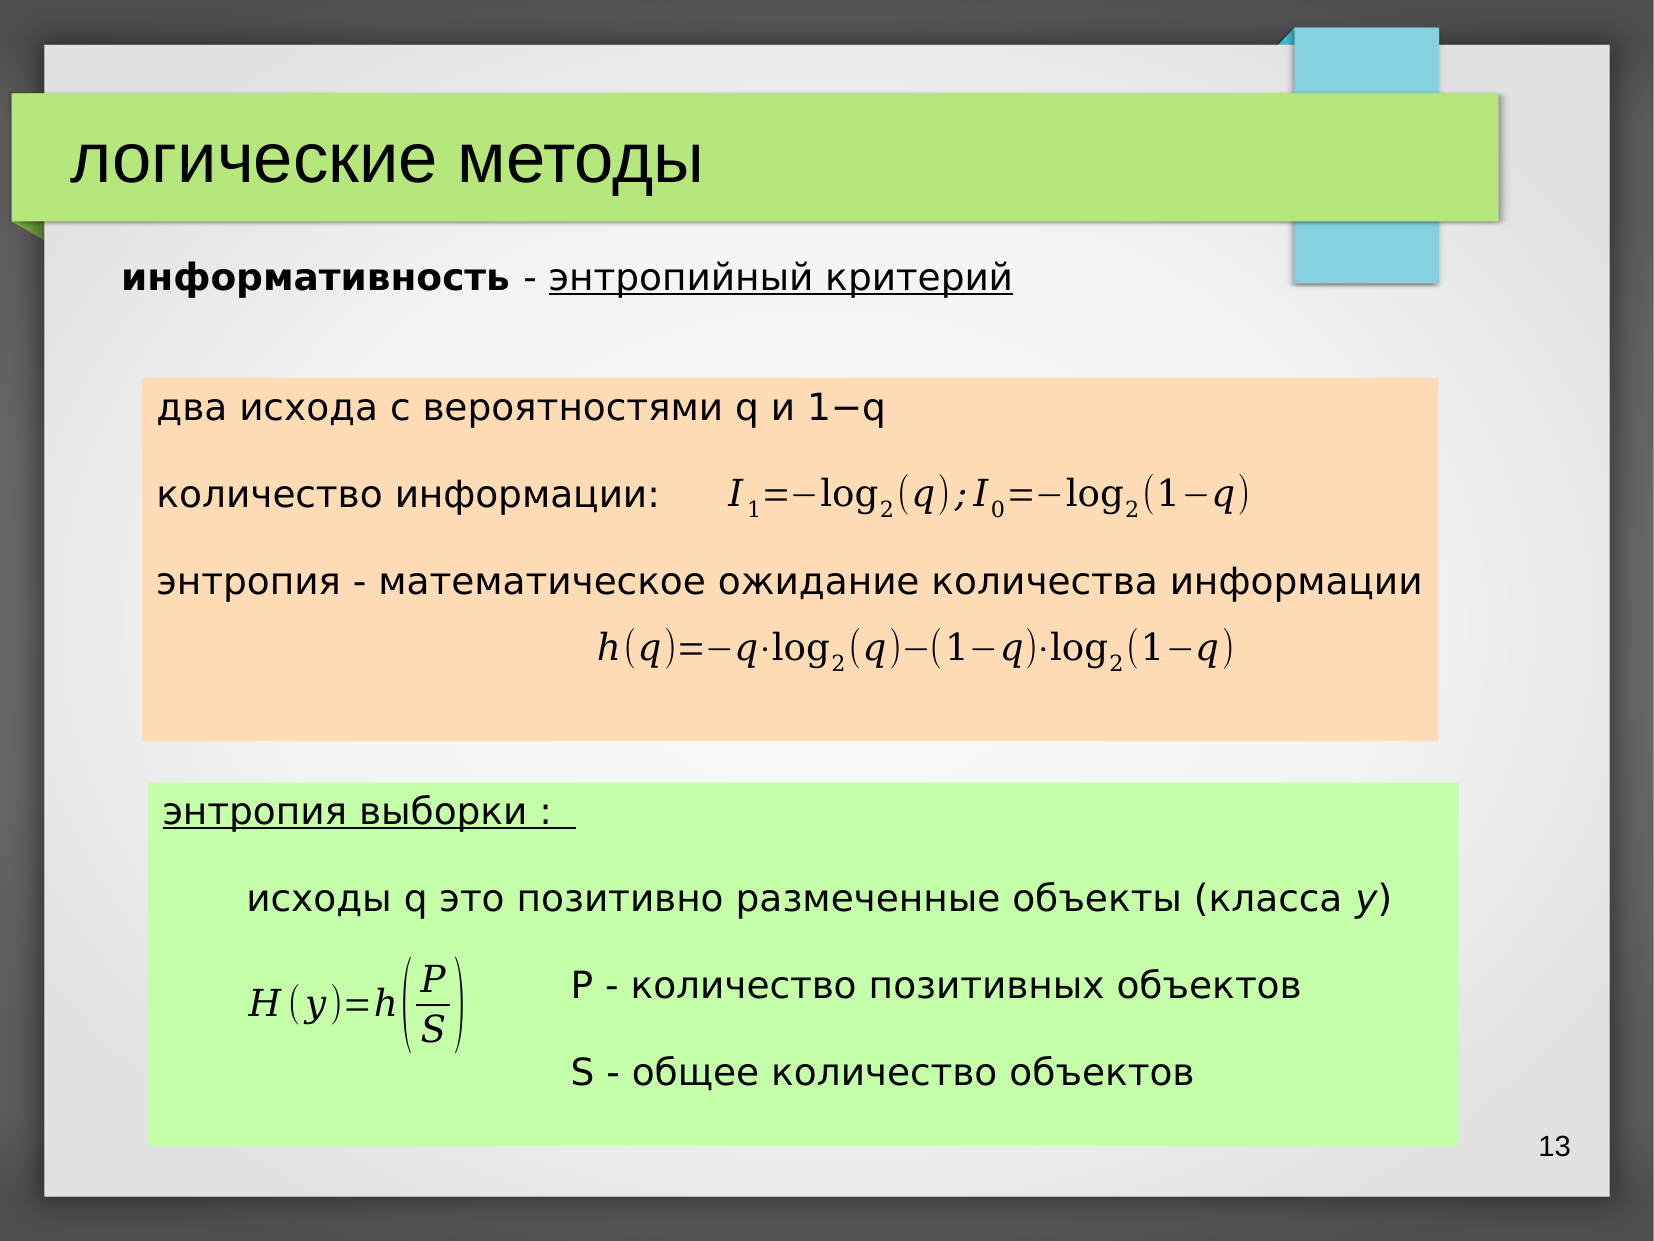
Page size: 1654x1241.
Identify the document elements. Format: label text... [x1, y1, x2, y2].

chart [590, 625, 1241, 676]
text_box энтропия выборки : исходы q это позитивно размеченные объекты (класса y) P - количество позитивных объектов S - общее количество объектов [147, 782, 1459, 1146]
chart [720, 472, 1257, 523]
text_box два исхода с вероятностями q и 1−q количество информации: энтропия - математическое ожидание количества информации [141, 377, 1439, 742]
text_box информативность - энтропийный критерий [106, 248, 1292, 309]
picture [0, 0, 1654, 1241]
chart [240, 953, 473, 1057]
title логические методы [70, 118, 1205, 199]
